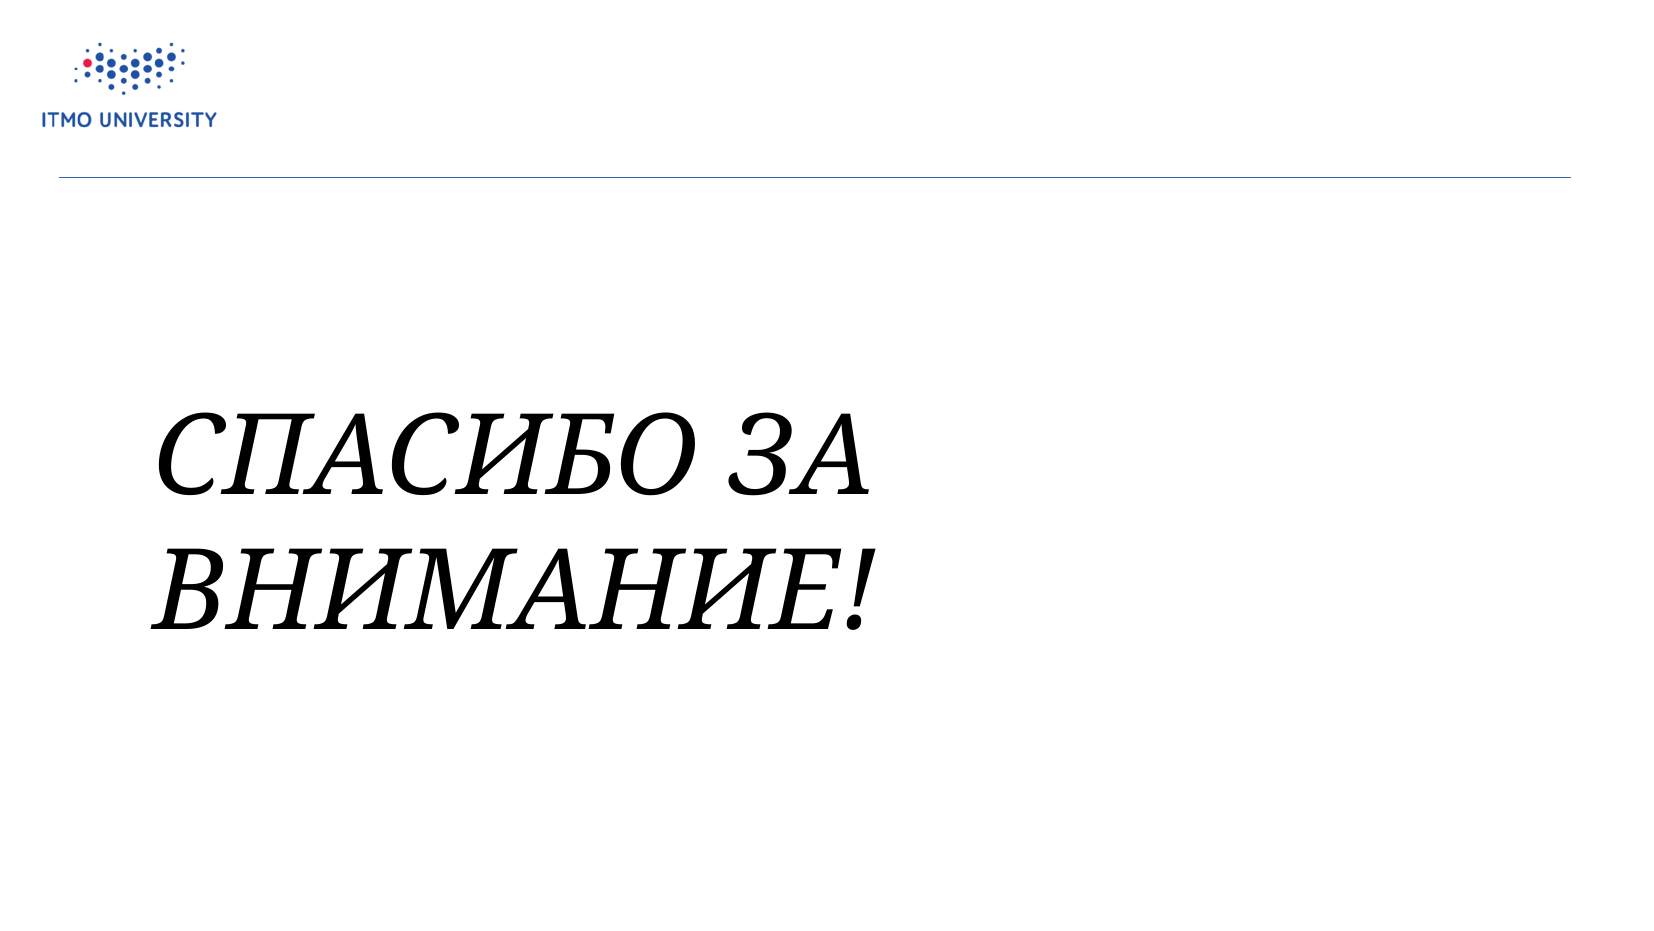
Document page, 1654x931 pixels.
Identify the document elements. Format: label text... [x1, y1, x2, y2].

list СПАСИБО ЗА ВНИМАНИЕ! [82, 217, 1571, 758]
picture [27, 12, 231, 157]
